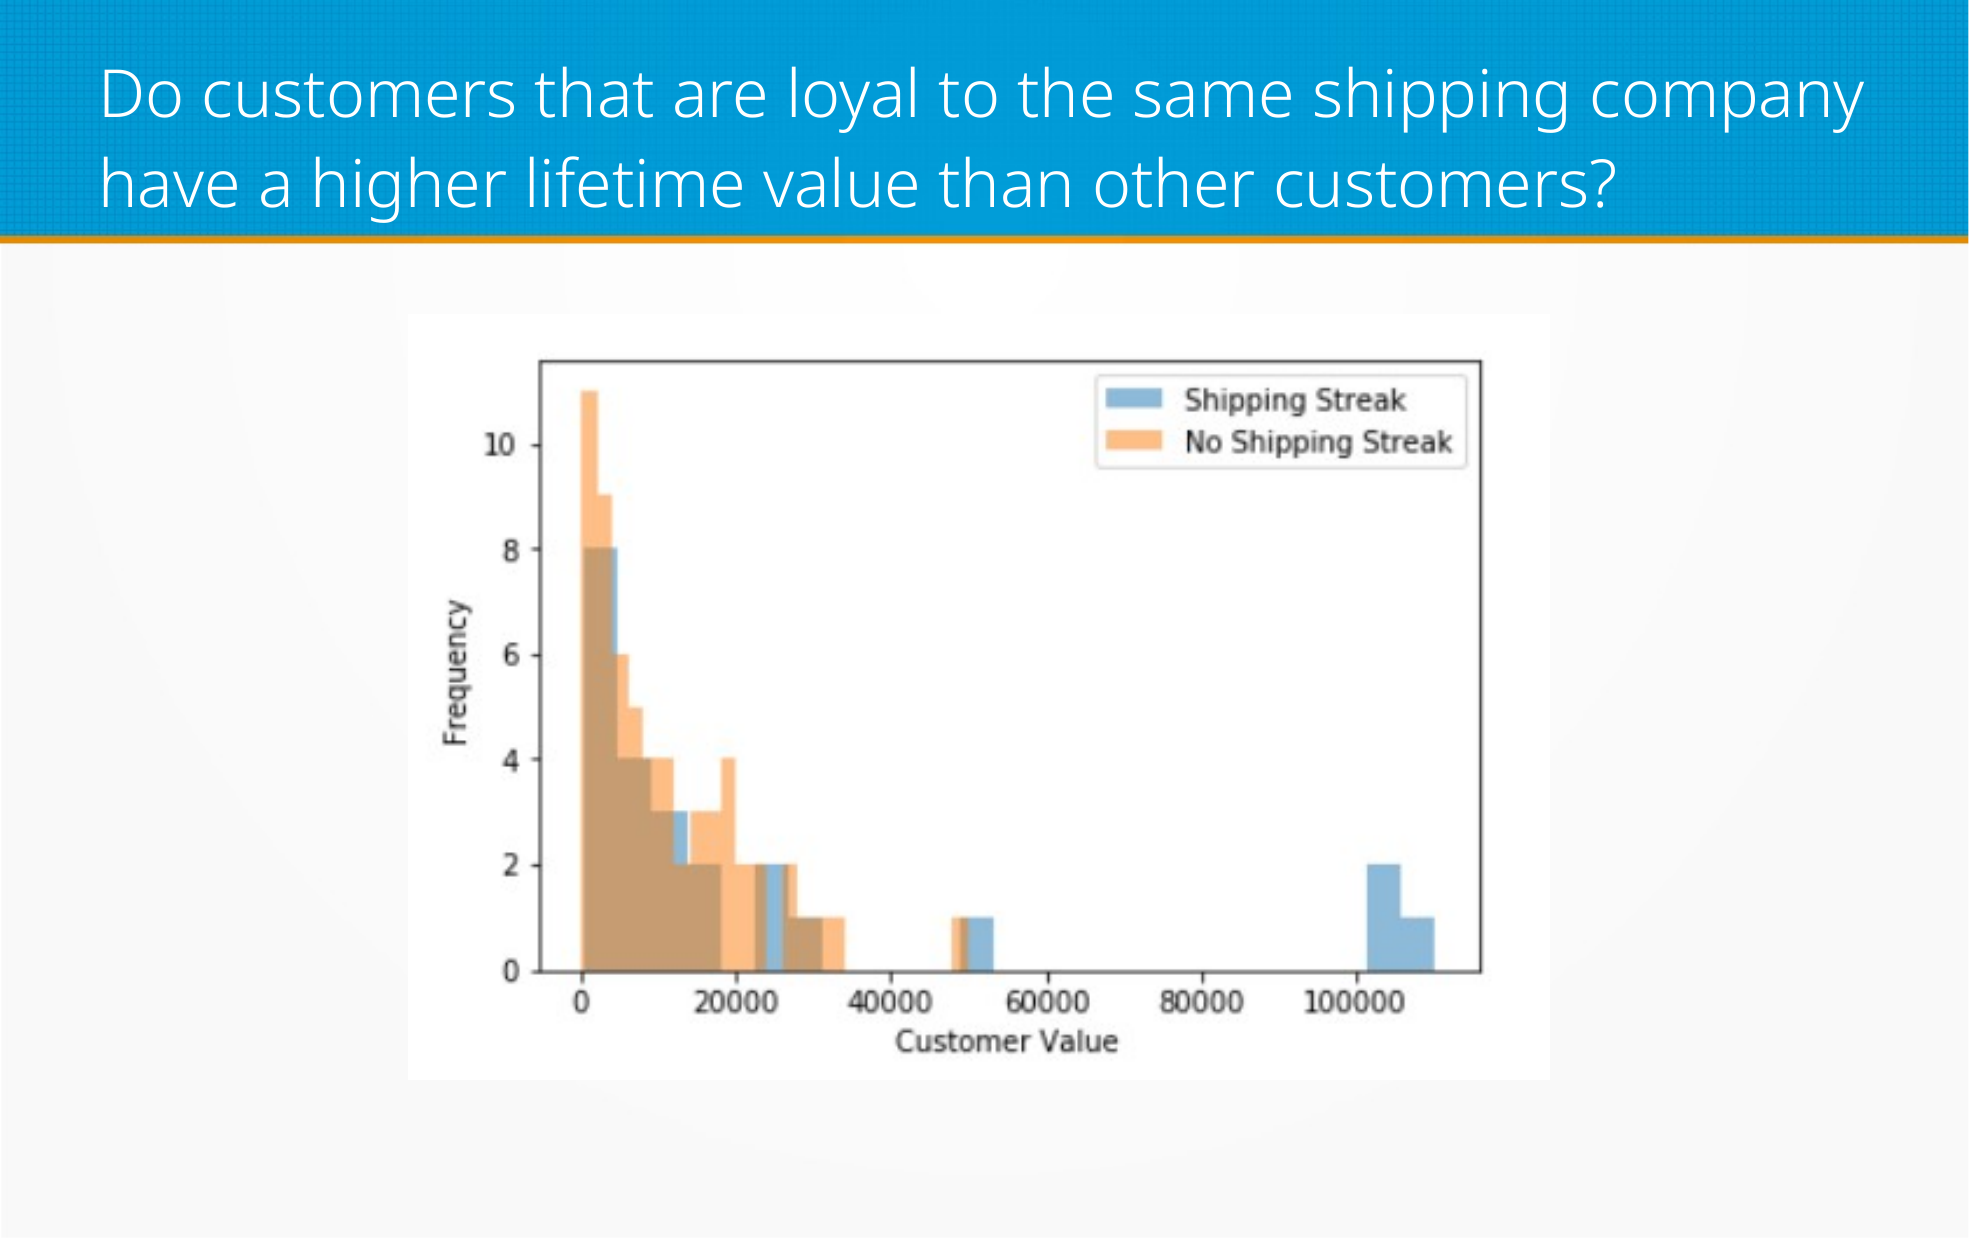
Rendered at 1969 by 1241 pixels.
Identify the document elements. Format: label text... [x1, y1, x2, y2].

picture [0, 233, 1969, 1241]
title Do customers that are loyal to the same shipping company have a higher lifetime value than other customers? [98, 19, 1870, 227]
